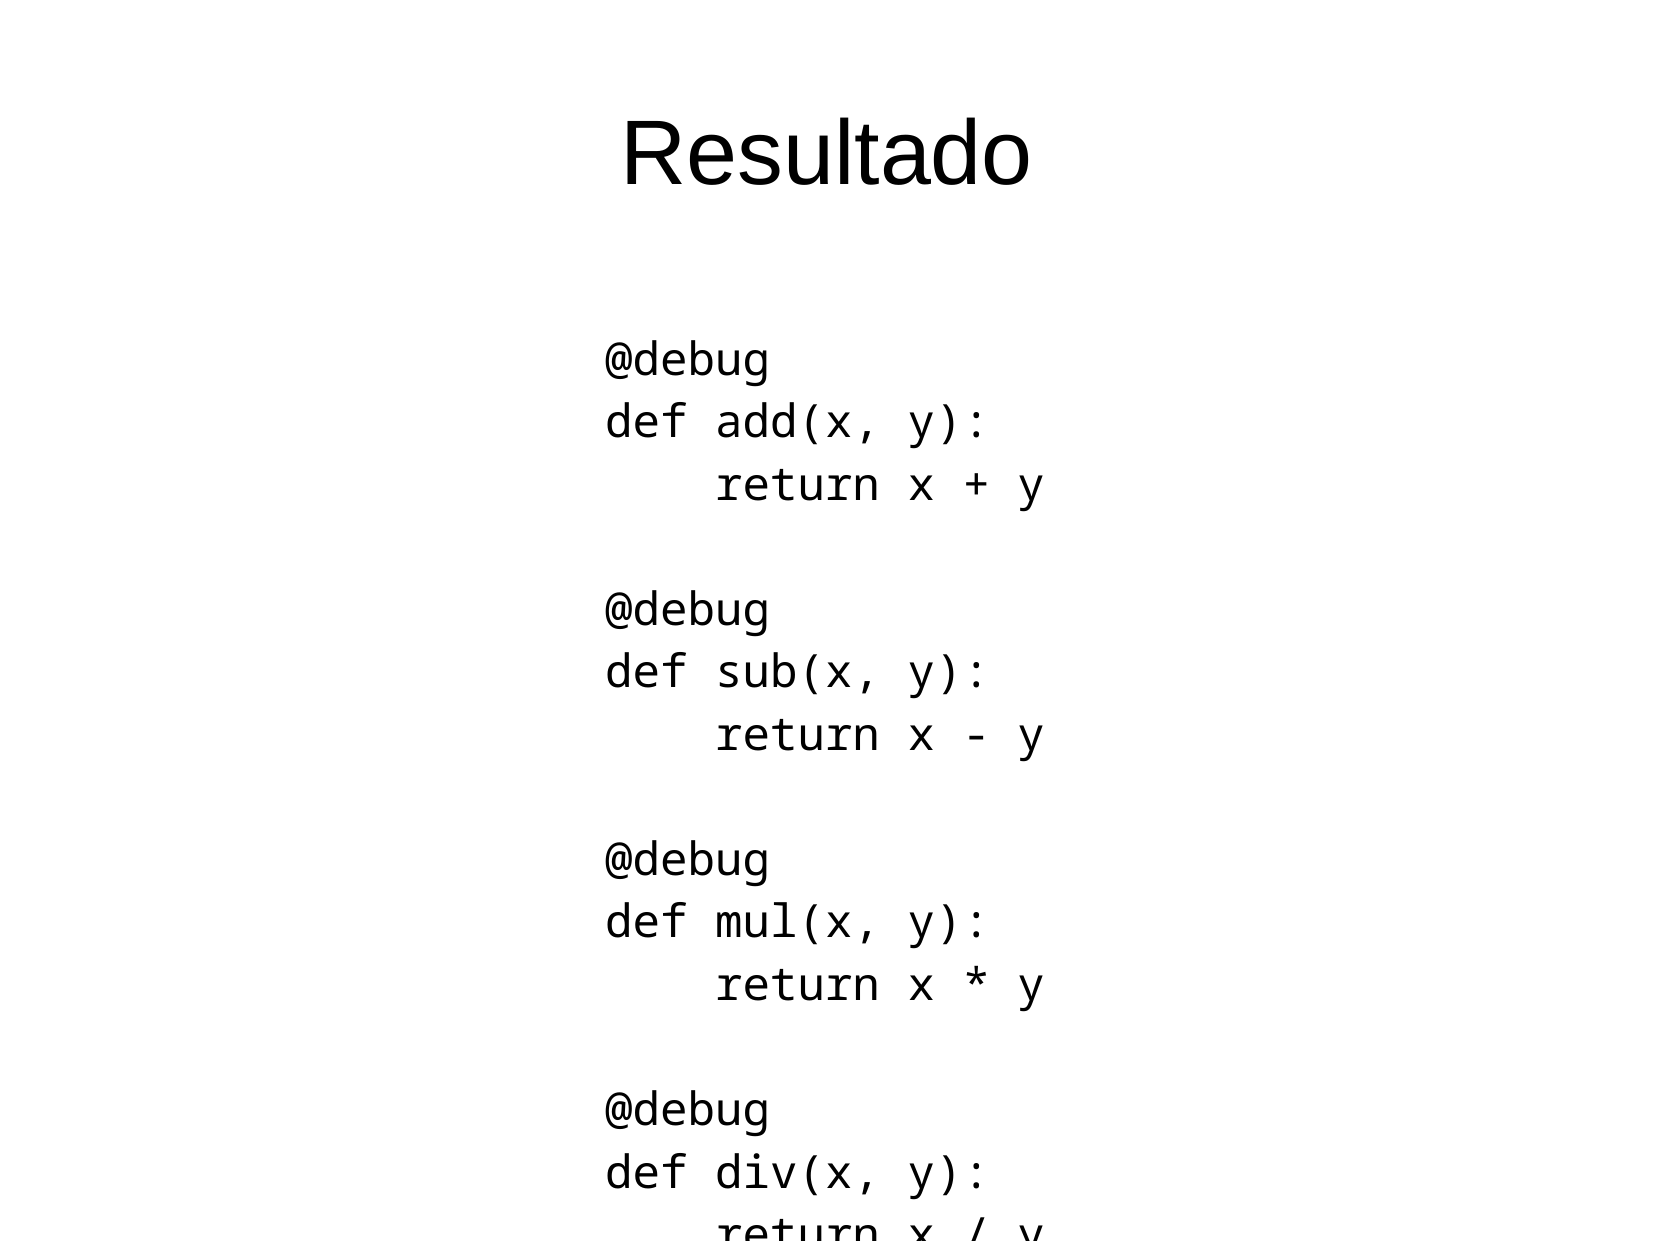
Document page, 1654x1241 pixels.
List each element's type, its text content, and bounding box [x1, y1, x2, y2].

title Resultado [82, 49, 1571, 257]
text_box @debug def add(x, y): return x + y @debug def sub(x, y): return x - y @debug def mul(x, y): return x * y @debug def div(x, y): return x / y [590, 318, 1336, 1066]
